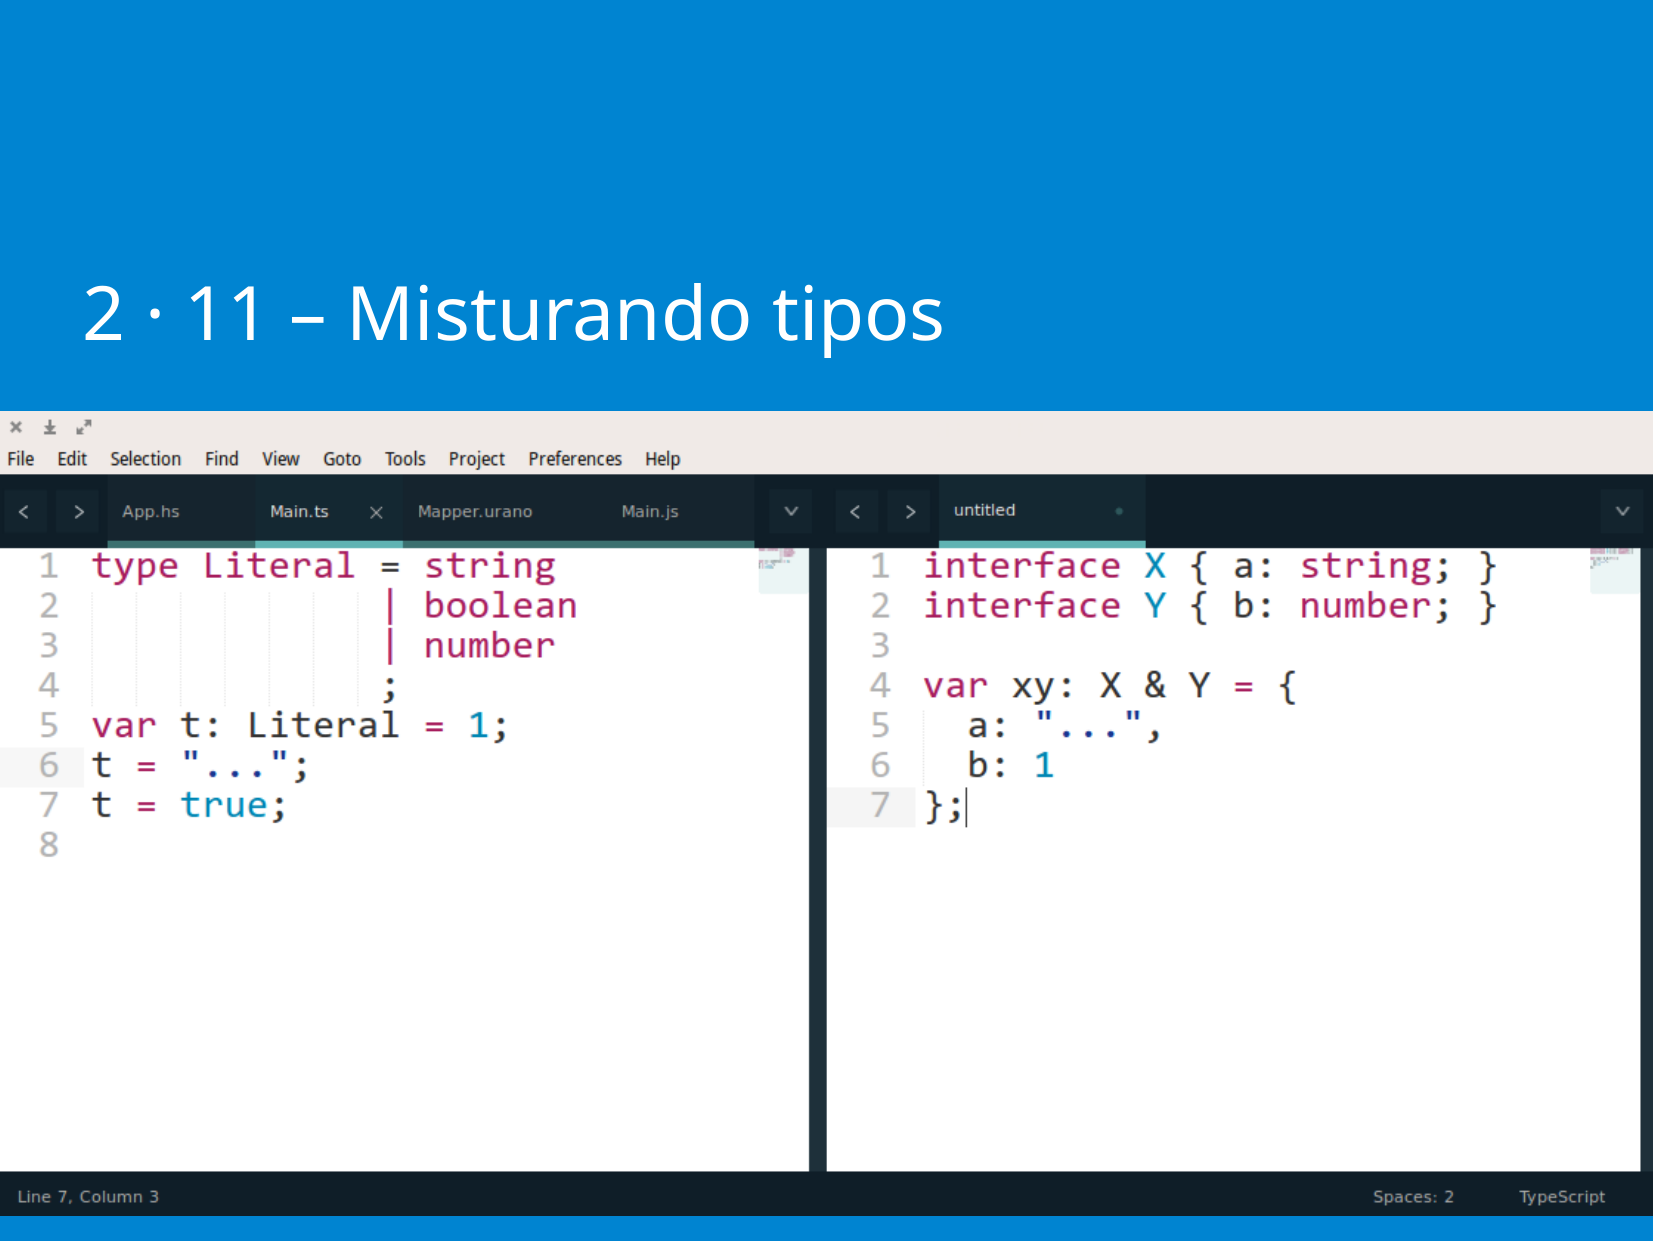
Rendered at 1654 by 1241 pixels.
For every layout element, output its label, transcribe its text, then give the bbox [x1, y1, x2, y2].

picture [0, 411, 1653, 1216]
title 2 · 11 – Misturando tipos [82, 248, 1571, 375]
